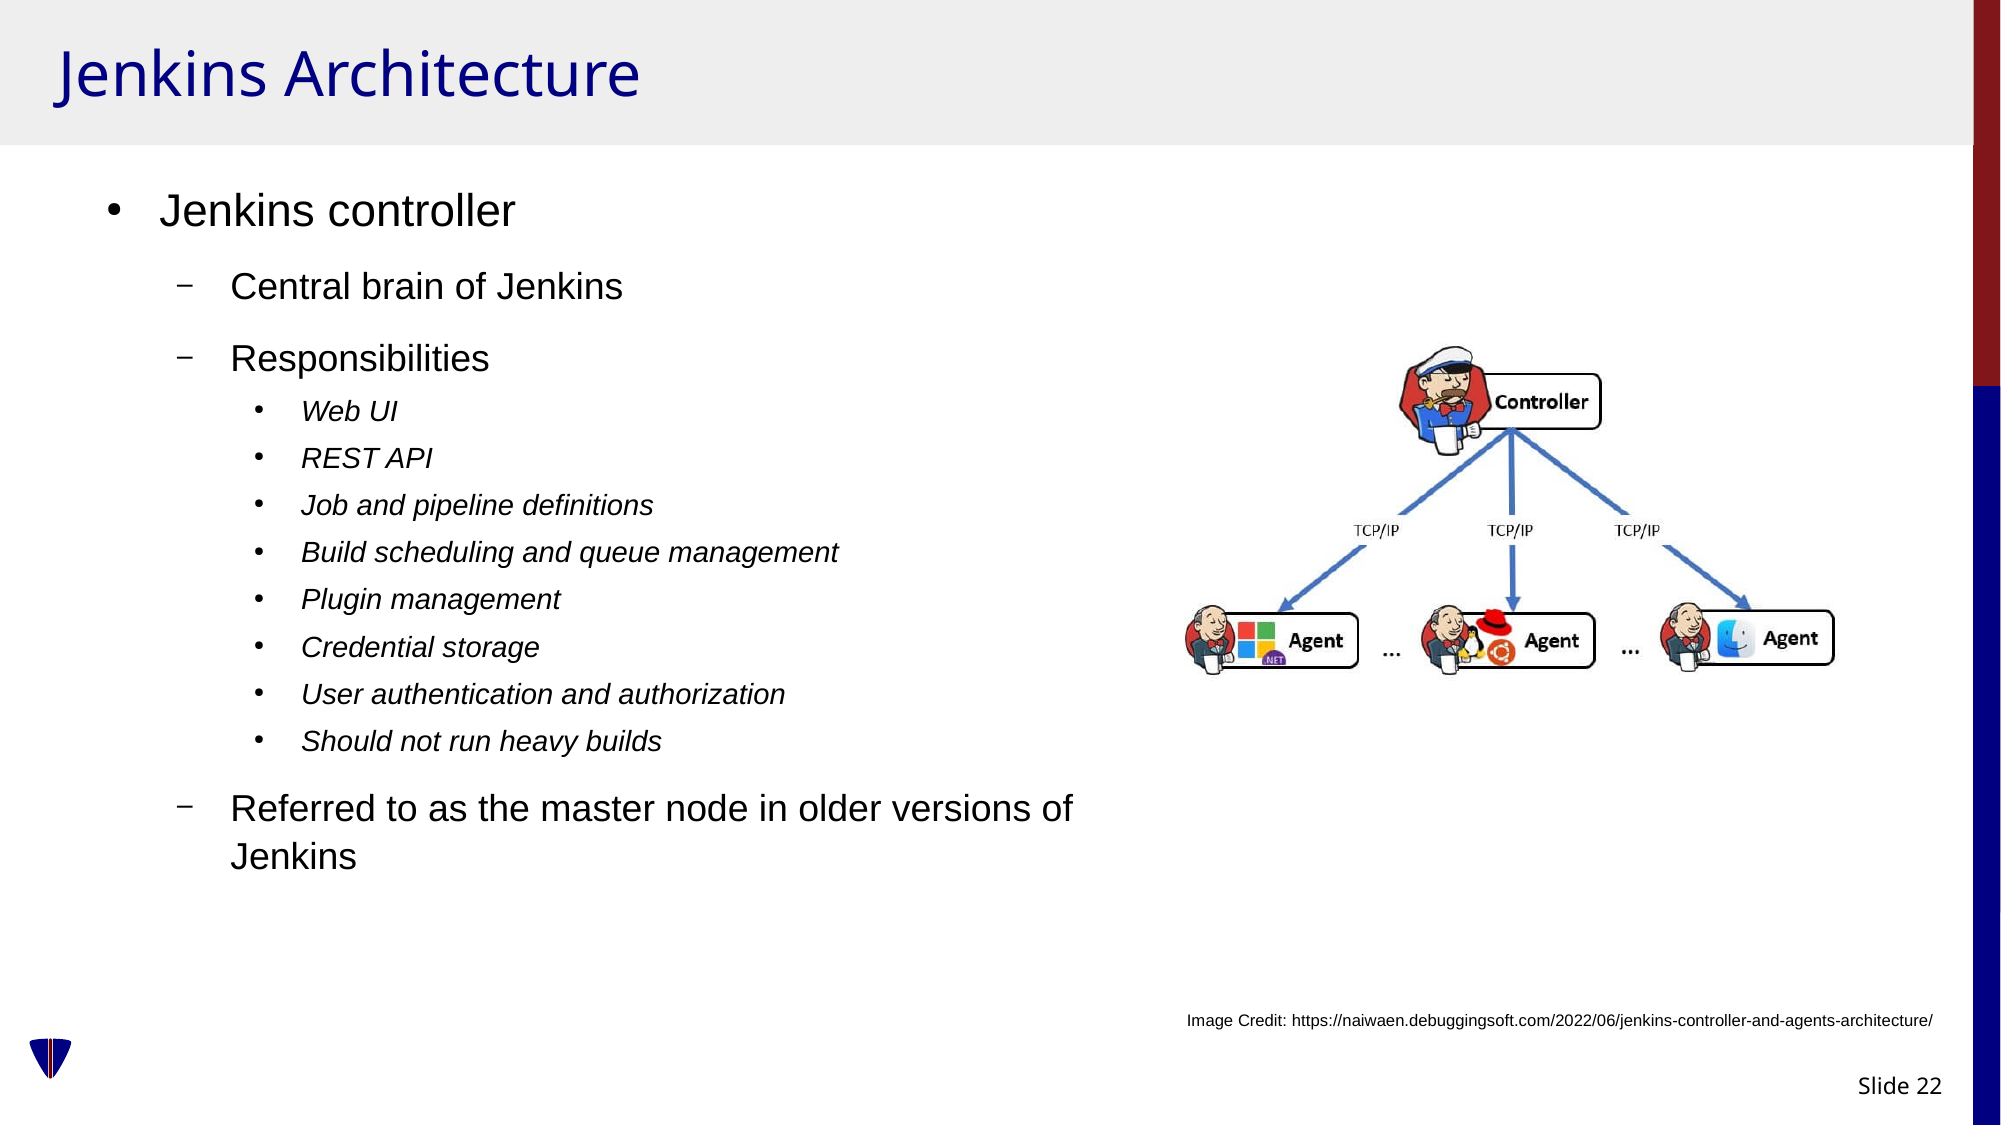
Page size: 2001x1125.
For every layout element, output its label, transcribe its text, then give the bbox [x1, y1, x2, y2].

title Jenkins Architecture [0, 0, 1974, 146]
text_box Image Credit: https://naiwaen.debuggingsoft.com/2022/06/jenkins-controller-and-agents-architecture/ [1122, 1003, 1949, 1063]
list Jenkins controller Central brain of Jenkins Responsibilities Web UI REST API Job and pipeline definitions Build scheduling and queue management Plugin management Credential storage User authentication and authorization Should not run heavy builds Referred to as the master node in older versions of Jenkins [88, 177, 1123, 1034]
picture [1127, 313, 1890, 739]
